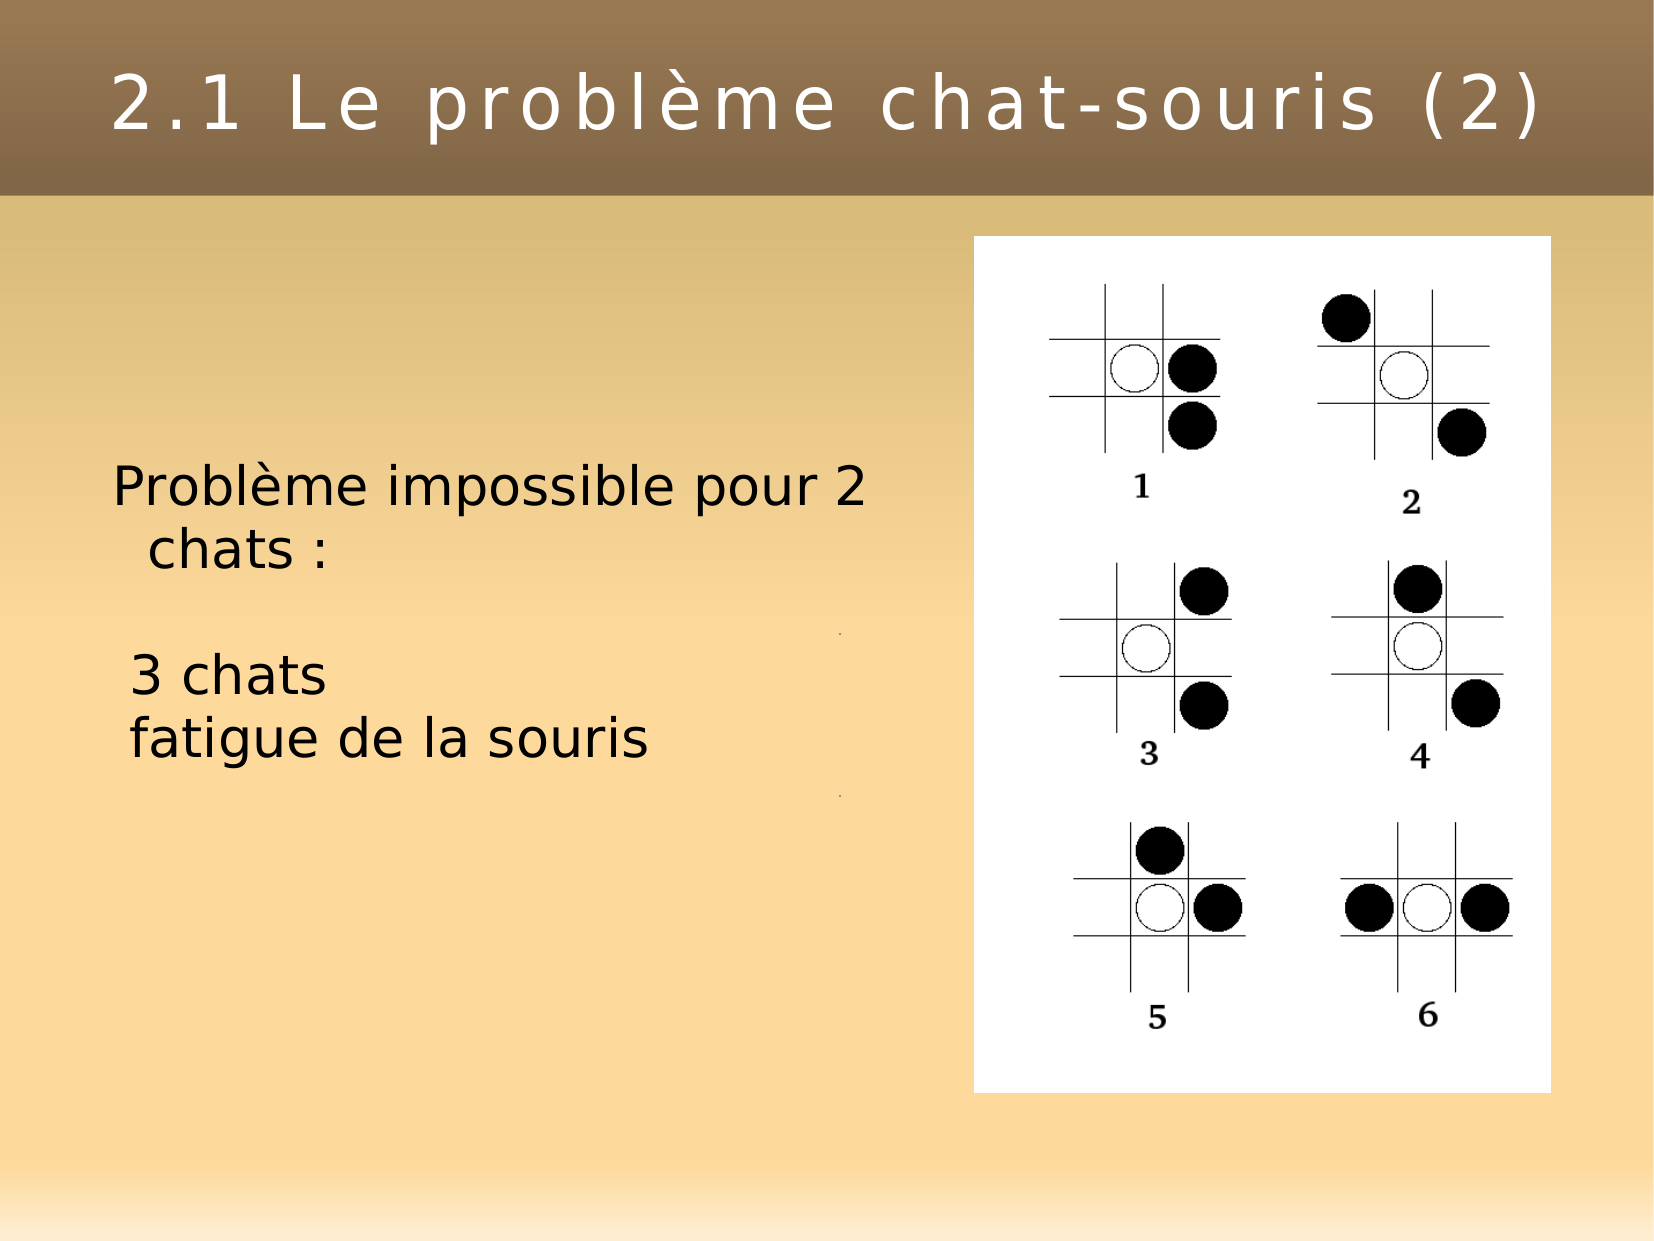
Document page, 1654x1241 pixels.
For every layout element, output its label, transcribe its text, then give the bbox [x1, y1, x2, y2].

picture [0, 0, 1654, 1241]
subtitle Problème impossible pour 2 chats : 3 chats fatigue de la souris [76, 274, 945, 1093]
title 2.1 Le problème chat-souris (2) [59, 29, 1595, 178]
